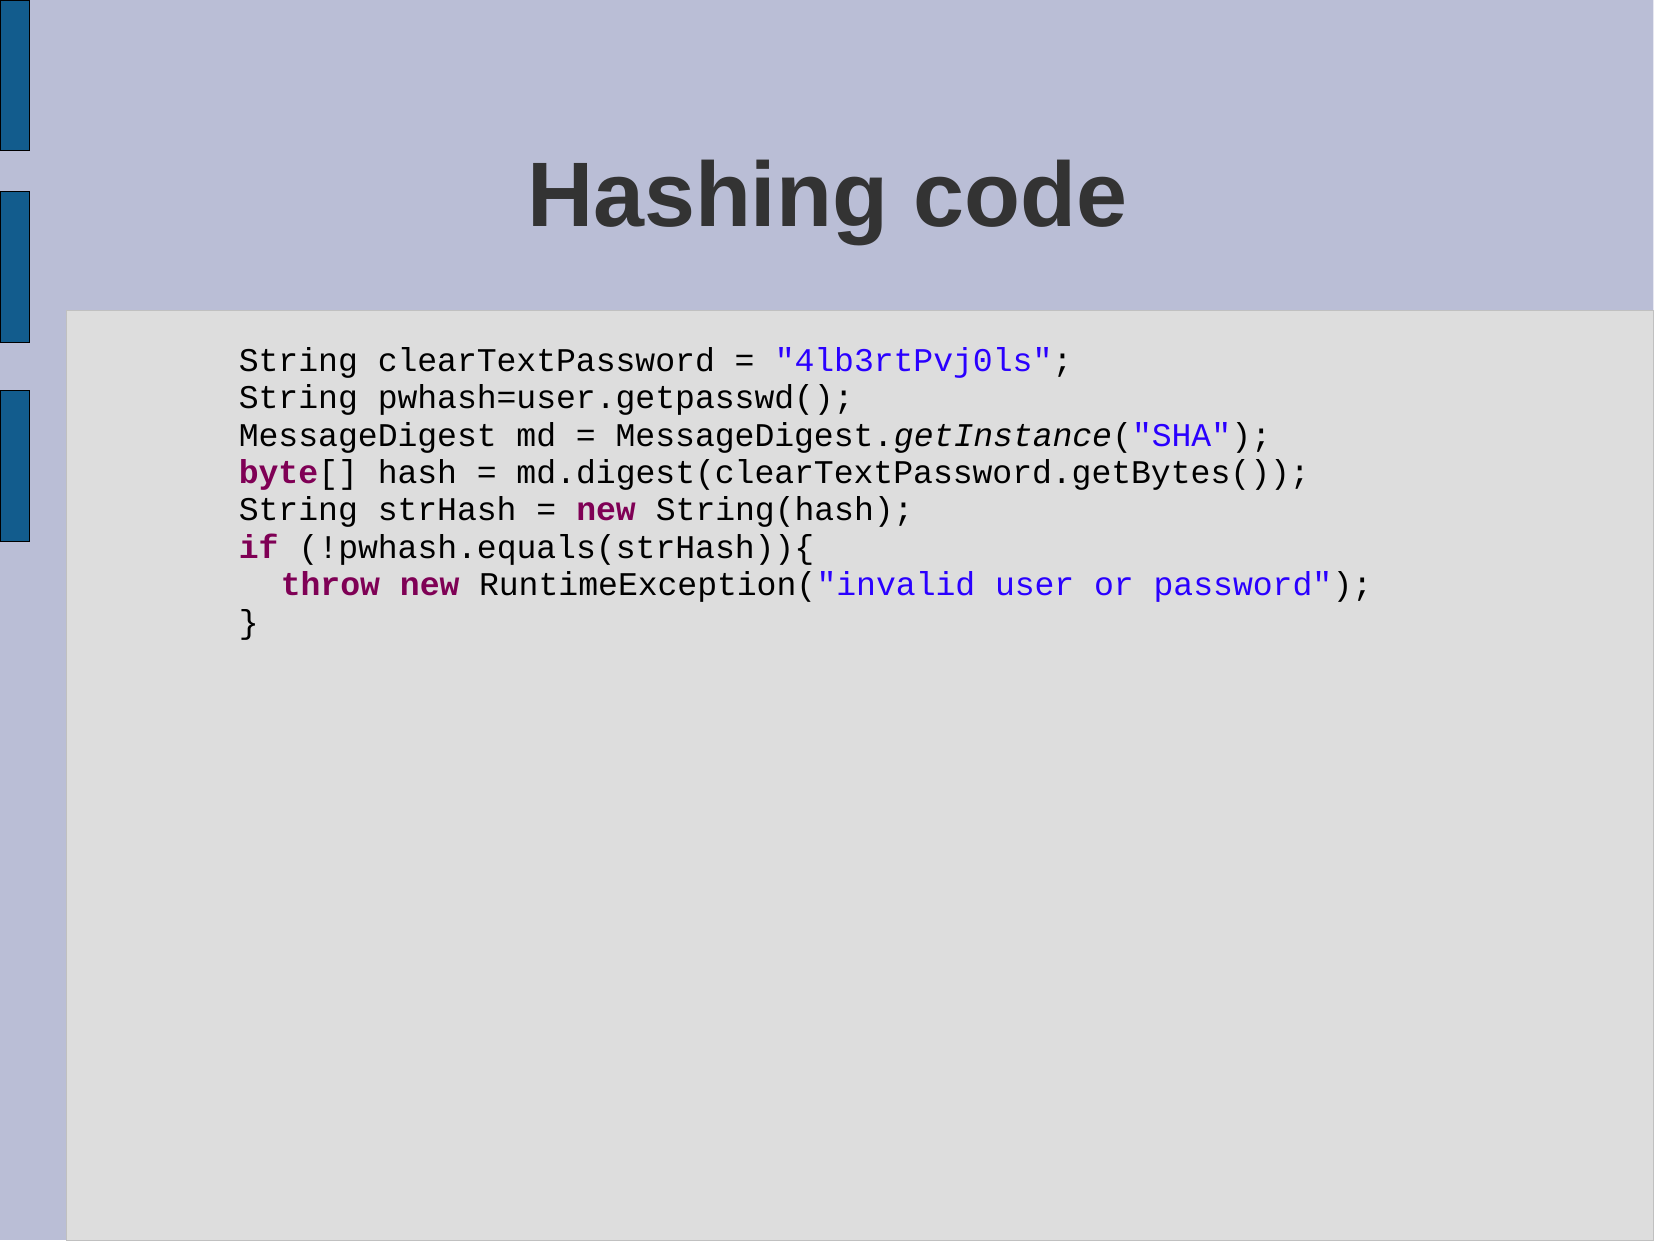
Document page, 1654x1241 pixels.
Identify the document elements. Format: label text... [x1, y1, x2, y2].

title Hashing code [121, 91, 1534, 299]
chart [112, 343, 1525, 1126]
